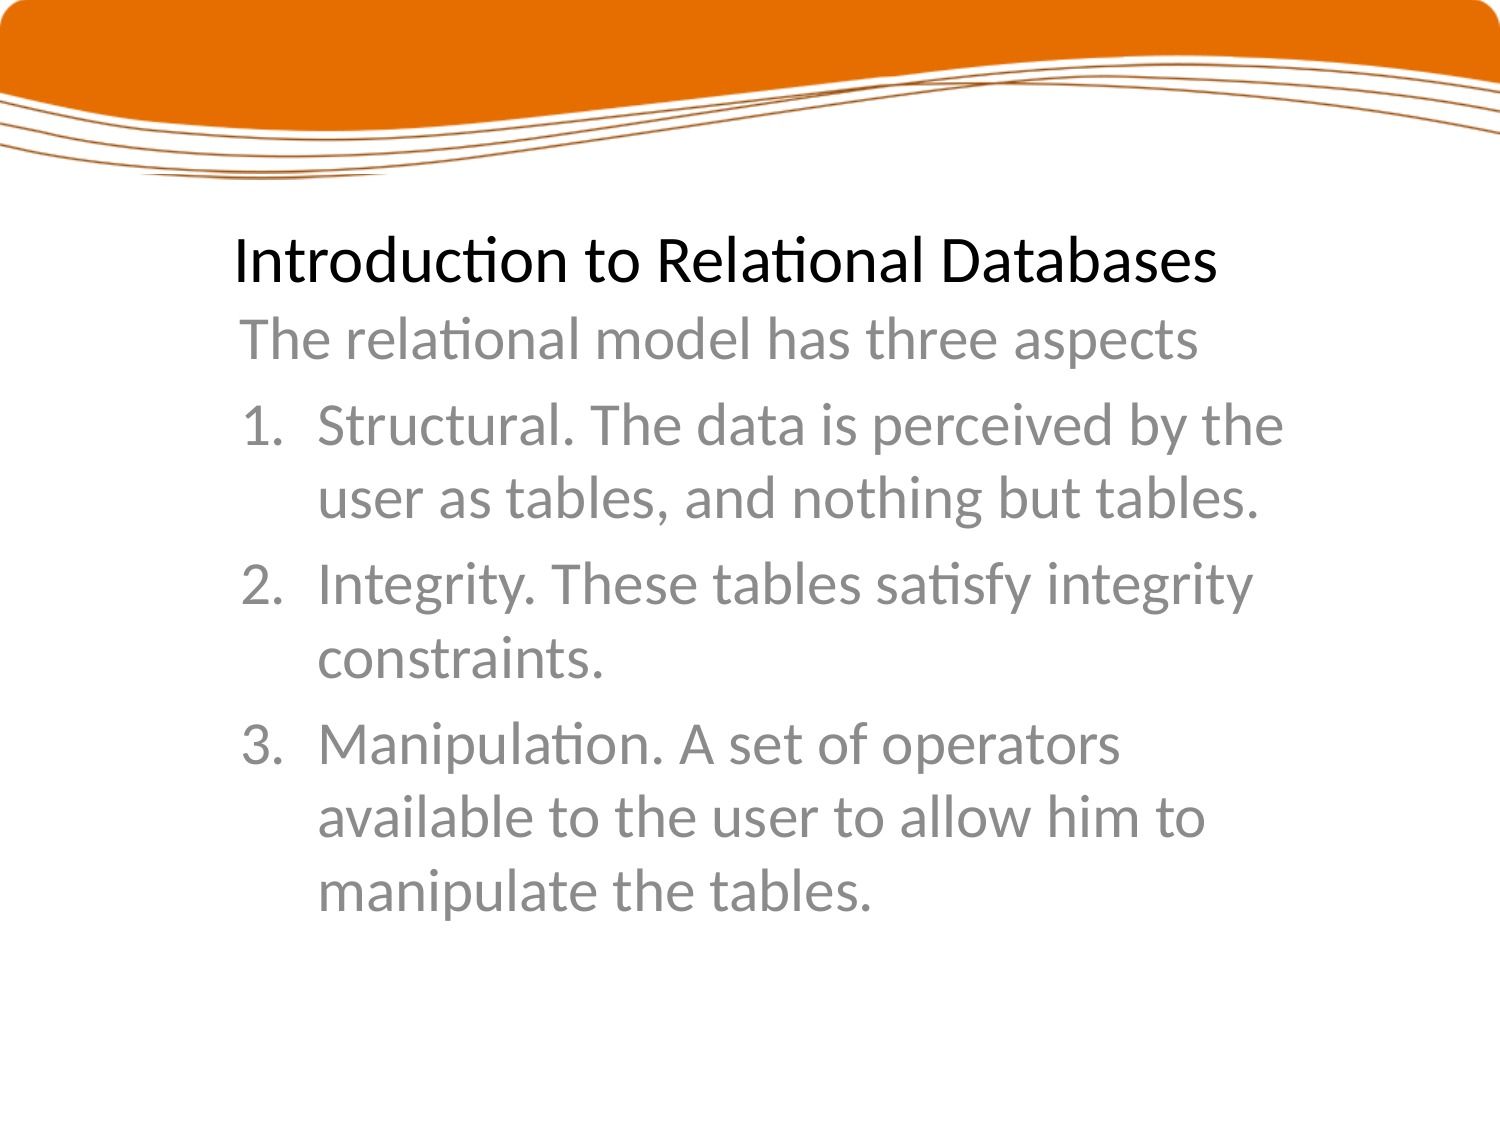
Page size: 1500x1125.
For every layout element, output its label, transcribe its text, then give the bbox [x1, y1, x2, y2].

text_box Introduction to Relational Databases [218, 208, 1305, 303]
text_box The relational model has three aspects Structural. The data is perceived by the user as tables, and nothing but tables. Integrity. These tables satisfy integrity constraints. Manipulation. A set of operators available to the user to allow him to manipulate the tables. [225, 303, 1305, 988]
picture [0, 0, 1500, 180]
